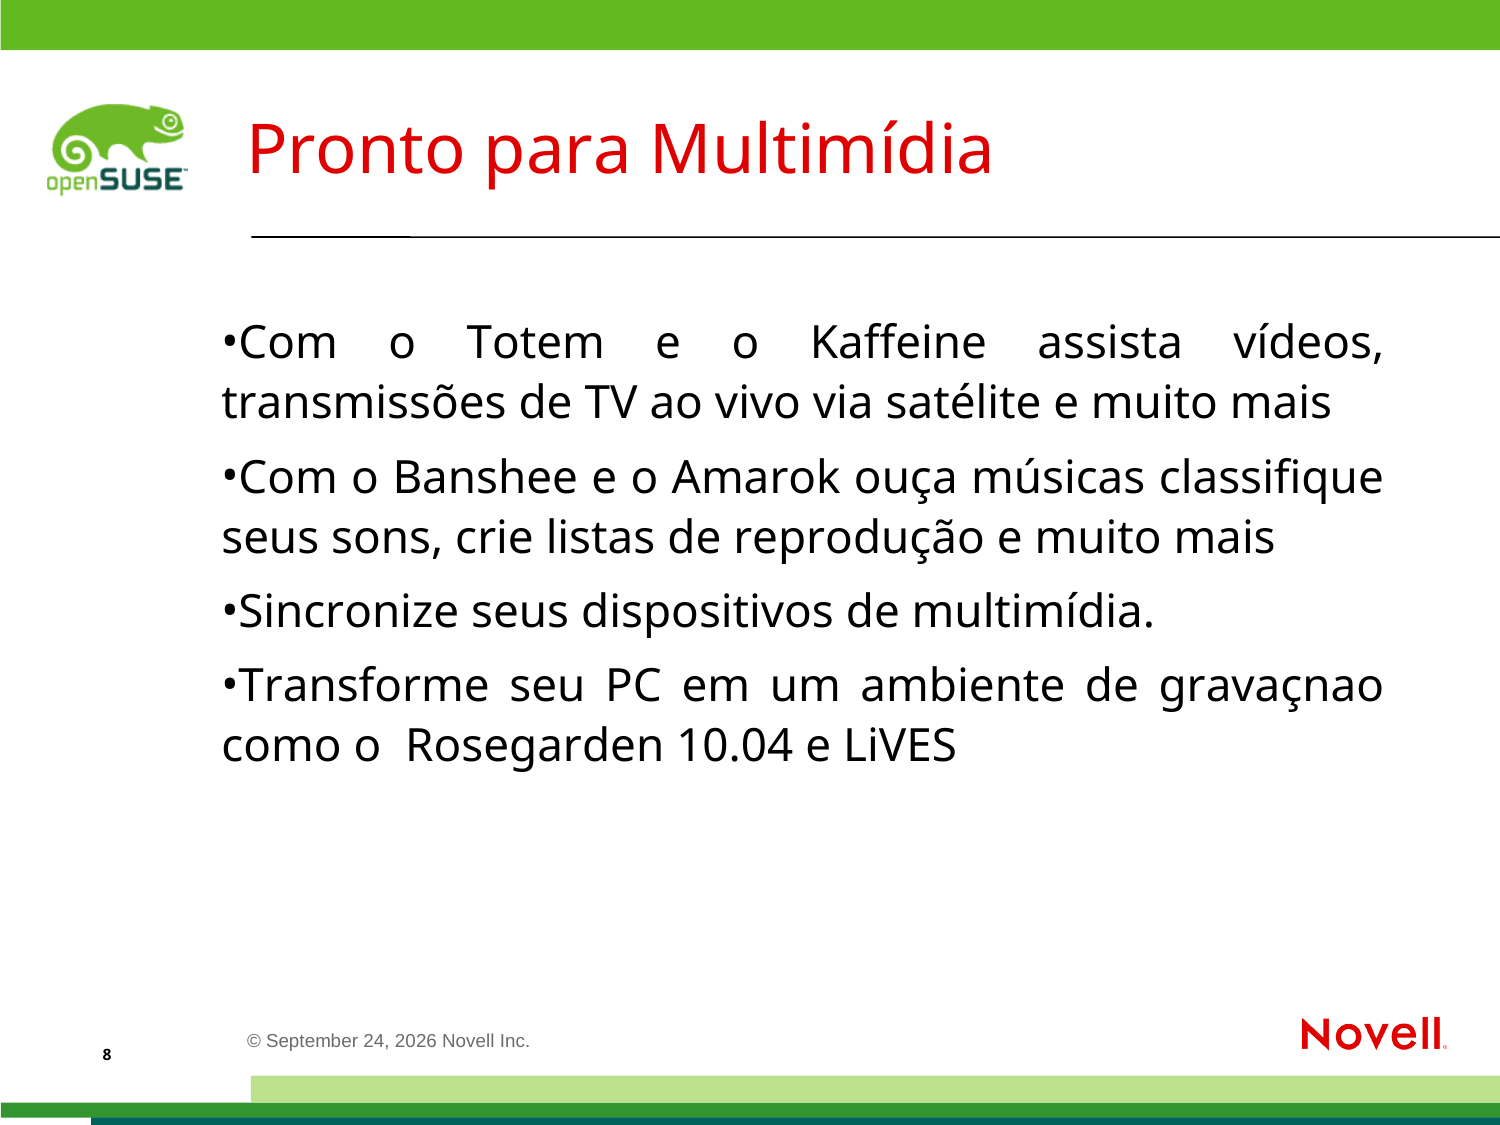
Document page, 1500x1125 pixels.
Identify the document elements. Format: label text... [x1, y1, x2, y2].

picture [1295, 1011, 1453, 1056]
list Com o Totem e o Kaffeine assista vídeos, transmissões de TV ao vivo via satélite e muito mais Com o Banshee e o Amarok ouça músicas classifique seus sons, crie listas de reprodução e muito mais Sincronize seus dispositivos de multimídia. Transforme seu PC em um ambiente de gravaçnao como o Rosegarden 10.04 e LiVES [206, 303, 1423, 789]
picture [47, 104, 188, 197]
title Pronto para Multimídia [246, 60, 1409, 239]
